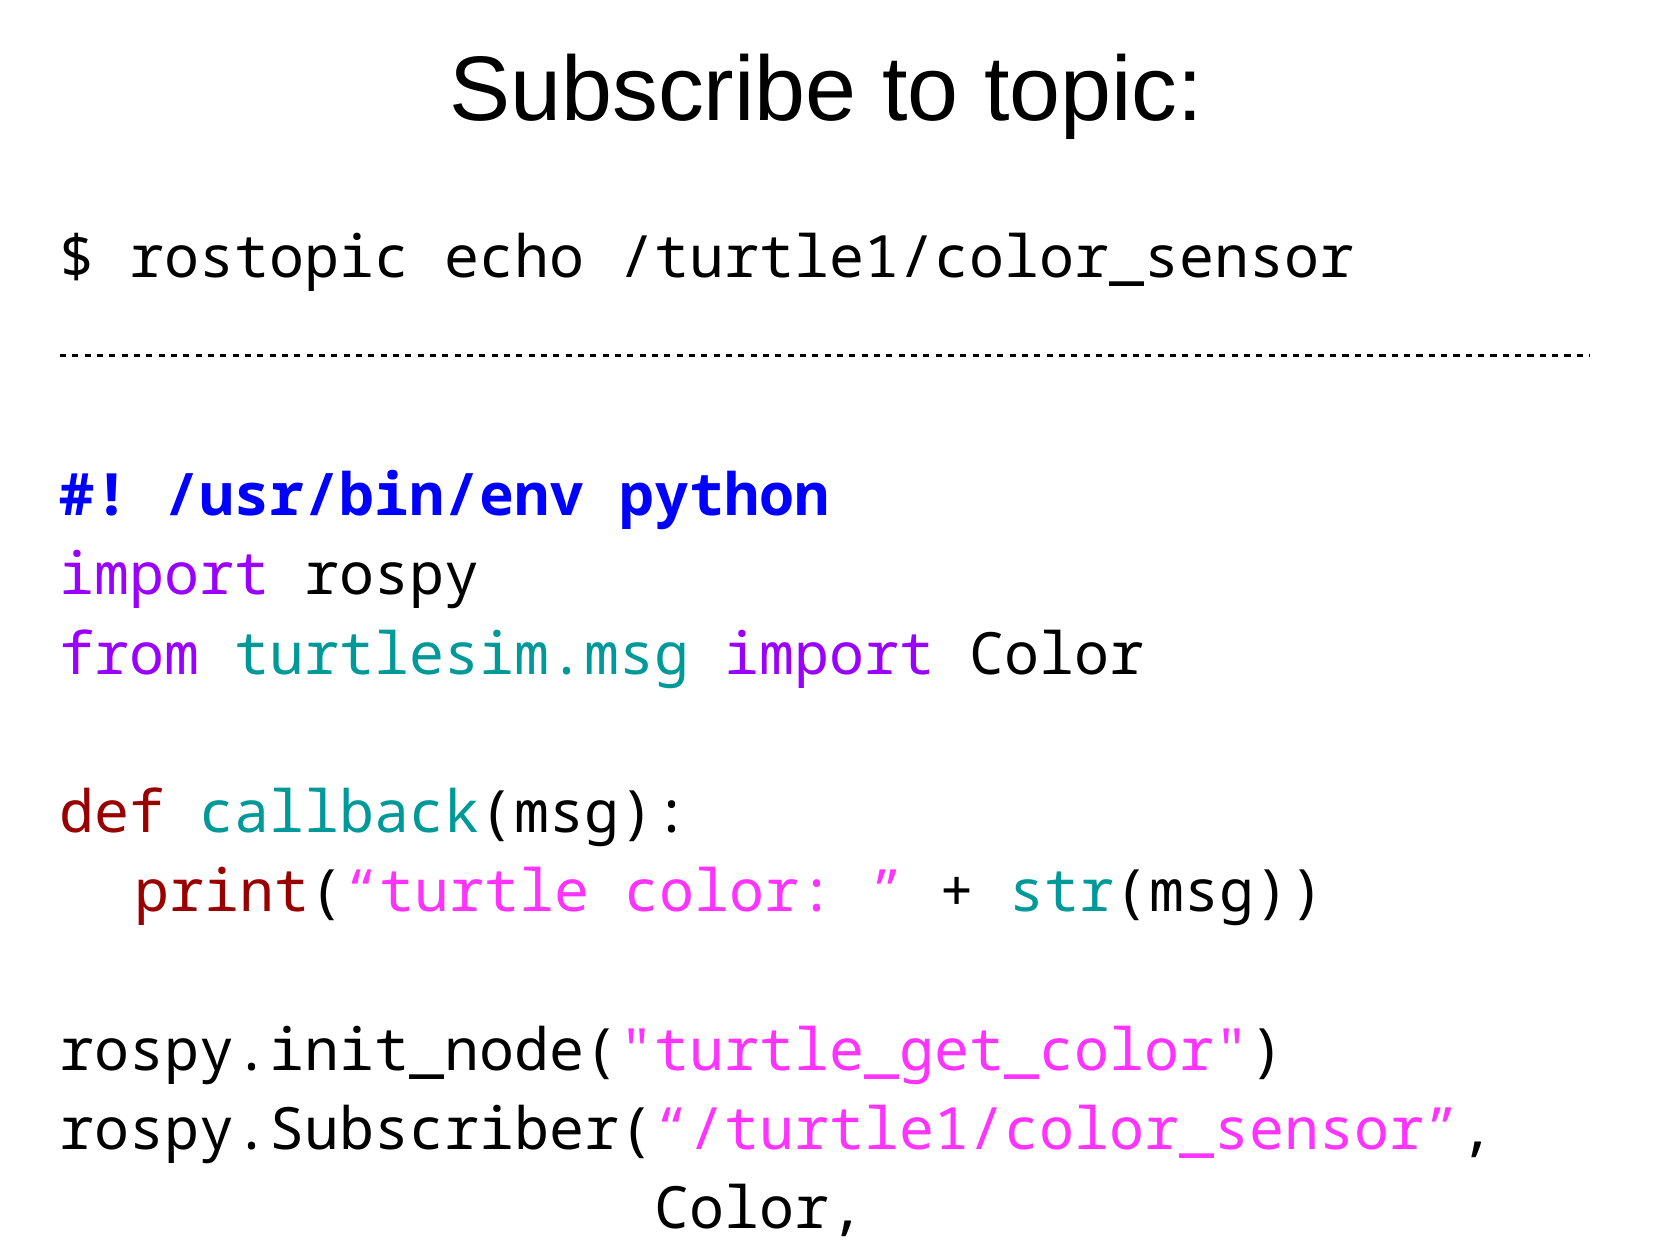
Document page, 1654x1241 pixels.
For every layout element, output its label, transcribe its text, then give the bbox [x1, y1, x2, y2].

title Subscribe to topic: [82, 0, 1571, 193]
text_box $ rostopic echo /turtle1/color_sensor #! /usr/bin/env python import rospy from turtlesim.msg import Color def callback(msg): print(“turtle color: ” + str(msg)) rospy.init_node("turtle_get_color") rospy.Subscriber(“/turtle1/color_sensor”, Color, callback) rospy.spin() [45, 208, 1621, 1238]
